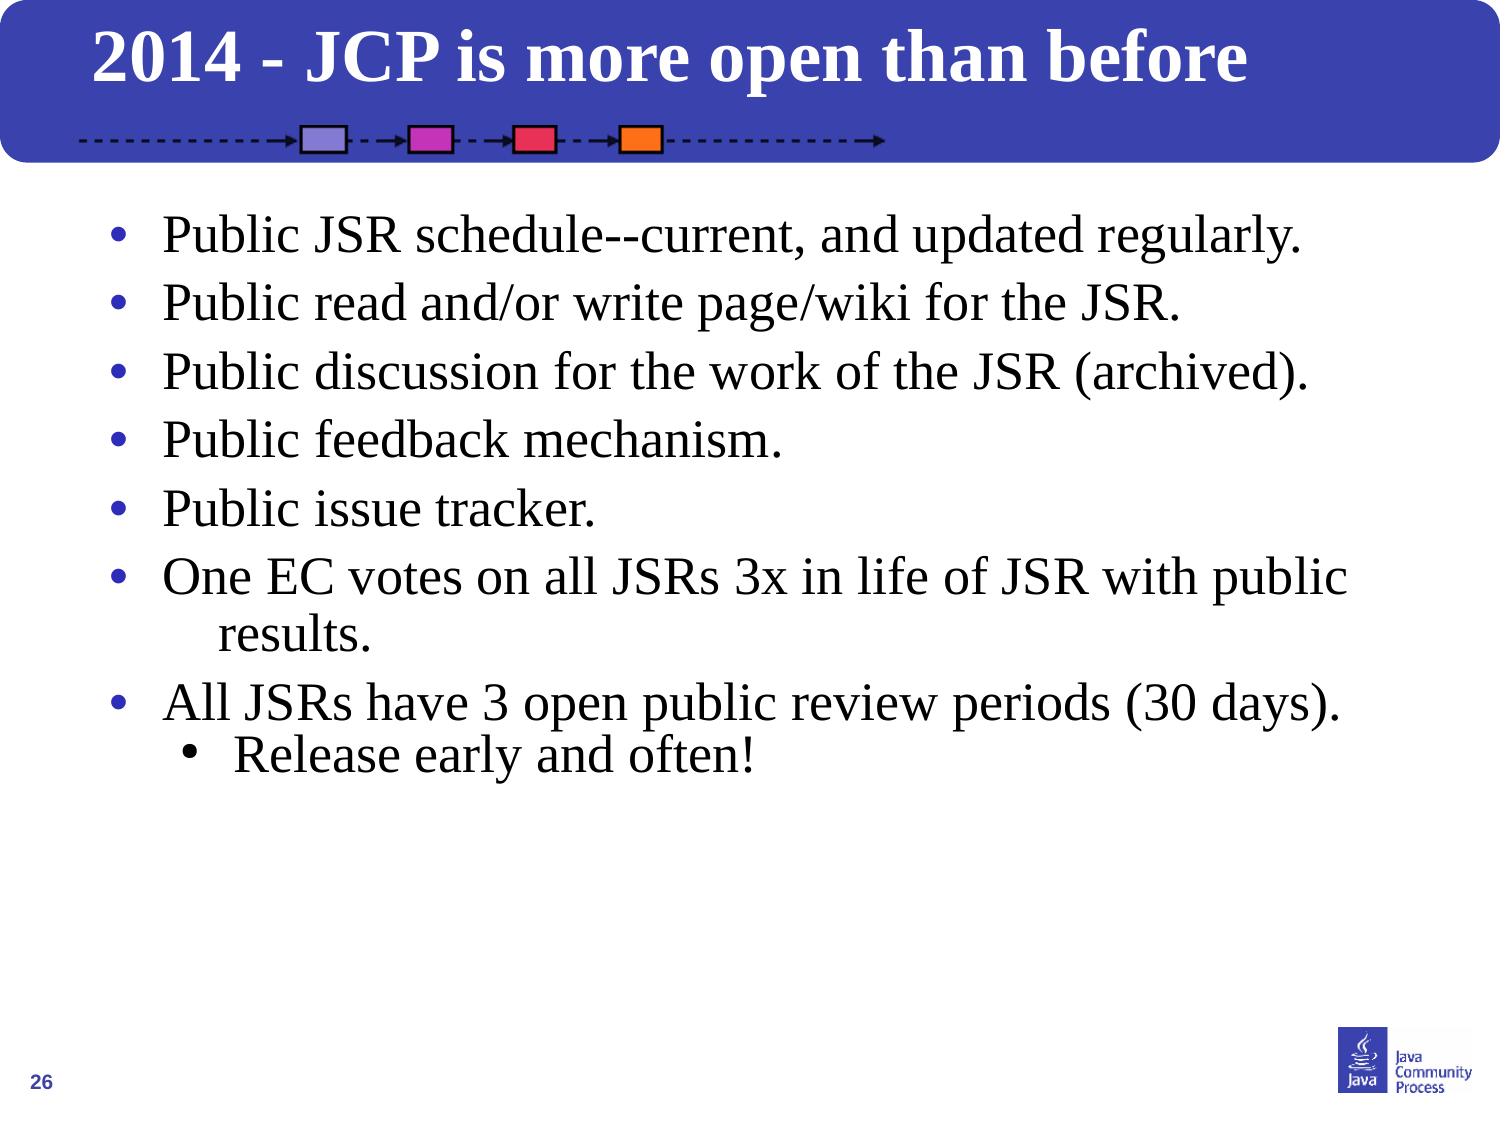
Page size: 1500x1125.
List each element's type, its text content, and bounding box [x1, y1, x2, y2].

picture [70, 125, 897, 156]
title 2014 - JCP is more open than before [77, 7, 1413, 150]
picture [1337, 1026, 1472, 1093]
list Public JSR schedule--current, and updated regularly. Public read and/or write page/wiki for the JSR. Public discussion for the work of the JSR (archived). Public feedback mechanism. Public issue tracker. One EC votes on all JSRs 3x in life of JSR with public results. All JSRs have 3 open public review periods (30 days). Release early and often! [76, 199, 1426, 1062]
